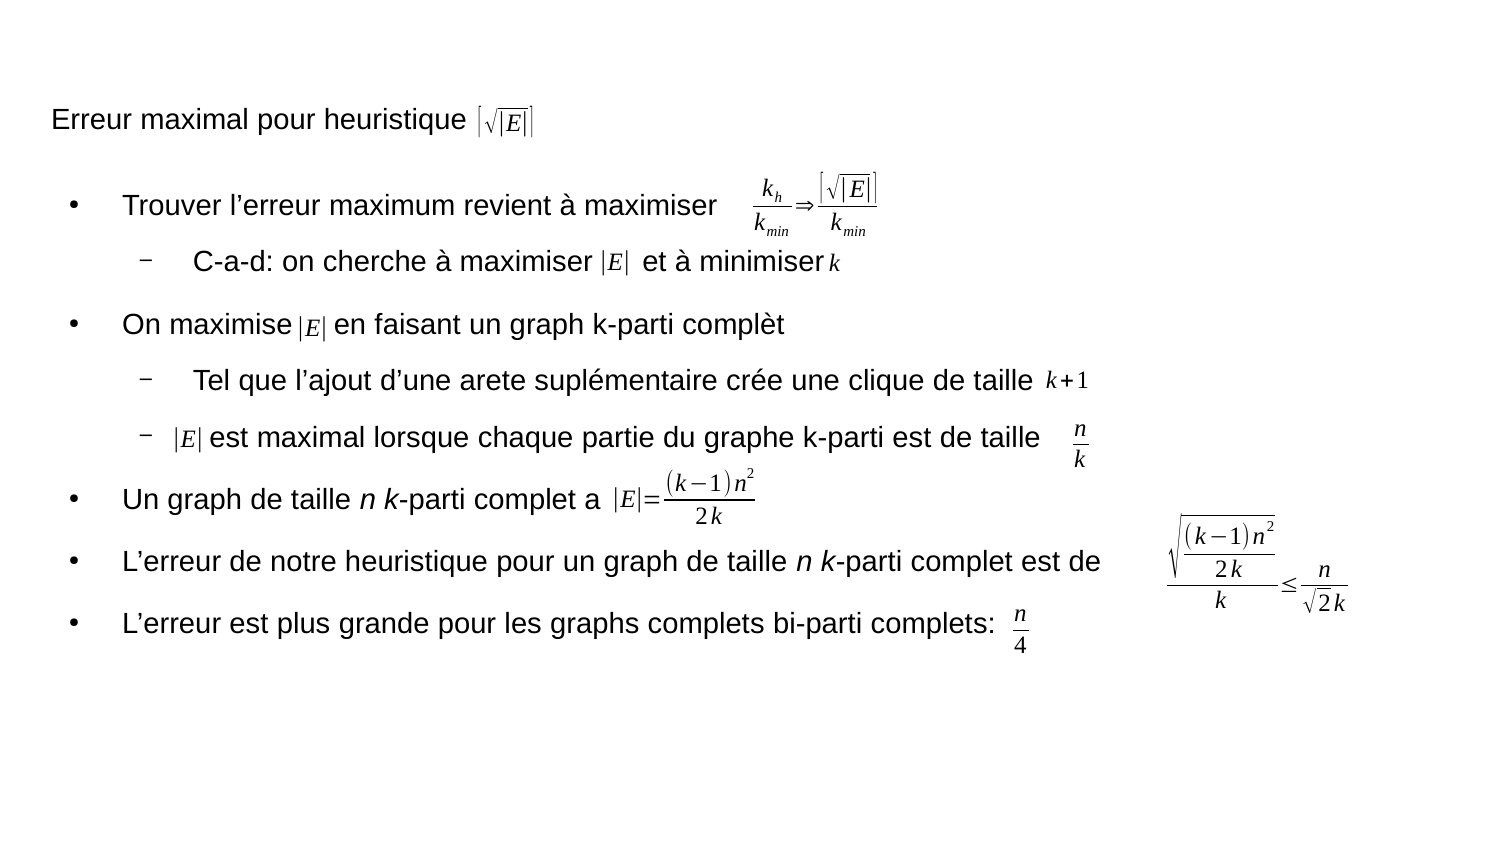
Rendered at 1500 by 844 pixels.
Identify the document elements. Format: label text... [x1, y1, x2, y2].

title Erreur maximal pour heuristique [51, 72, 1449, 167]
chart [822, 249, 849, 278]
chart [289, 315, 336, 344]
list Trouver l’erreur maximum revient à maximiser C-a-d: on cherche à maximiser et à minimiser On maximise en faisant un graph k-parti complèt Tel que l’ajout d’une arete suplémentaire crée une clique de taille est maximal lorsque chaque partie du graphe k-parti est de taille Un graph de taille n k-parti complet a L’erreur de notre heuristique pour un graph de taille n k-parti complet est de L’erreur est plus grande pour les graphs complets bi-parti complets: [51, 189, 1449, 750]
chart [604, 465, 763, 530]
chart [1039, 366, 1095, 395]
chart [1004, 600, 1036, 660]
chart [165, 425, 212, 455]
chart [744, 171, 886, 241]
chart [1158, 513, 1356, 617]
chart [1064, 414, 1096, 474]
chart [592, 248, 639, 277]
chart [471, 105, 541, 139]
